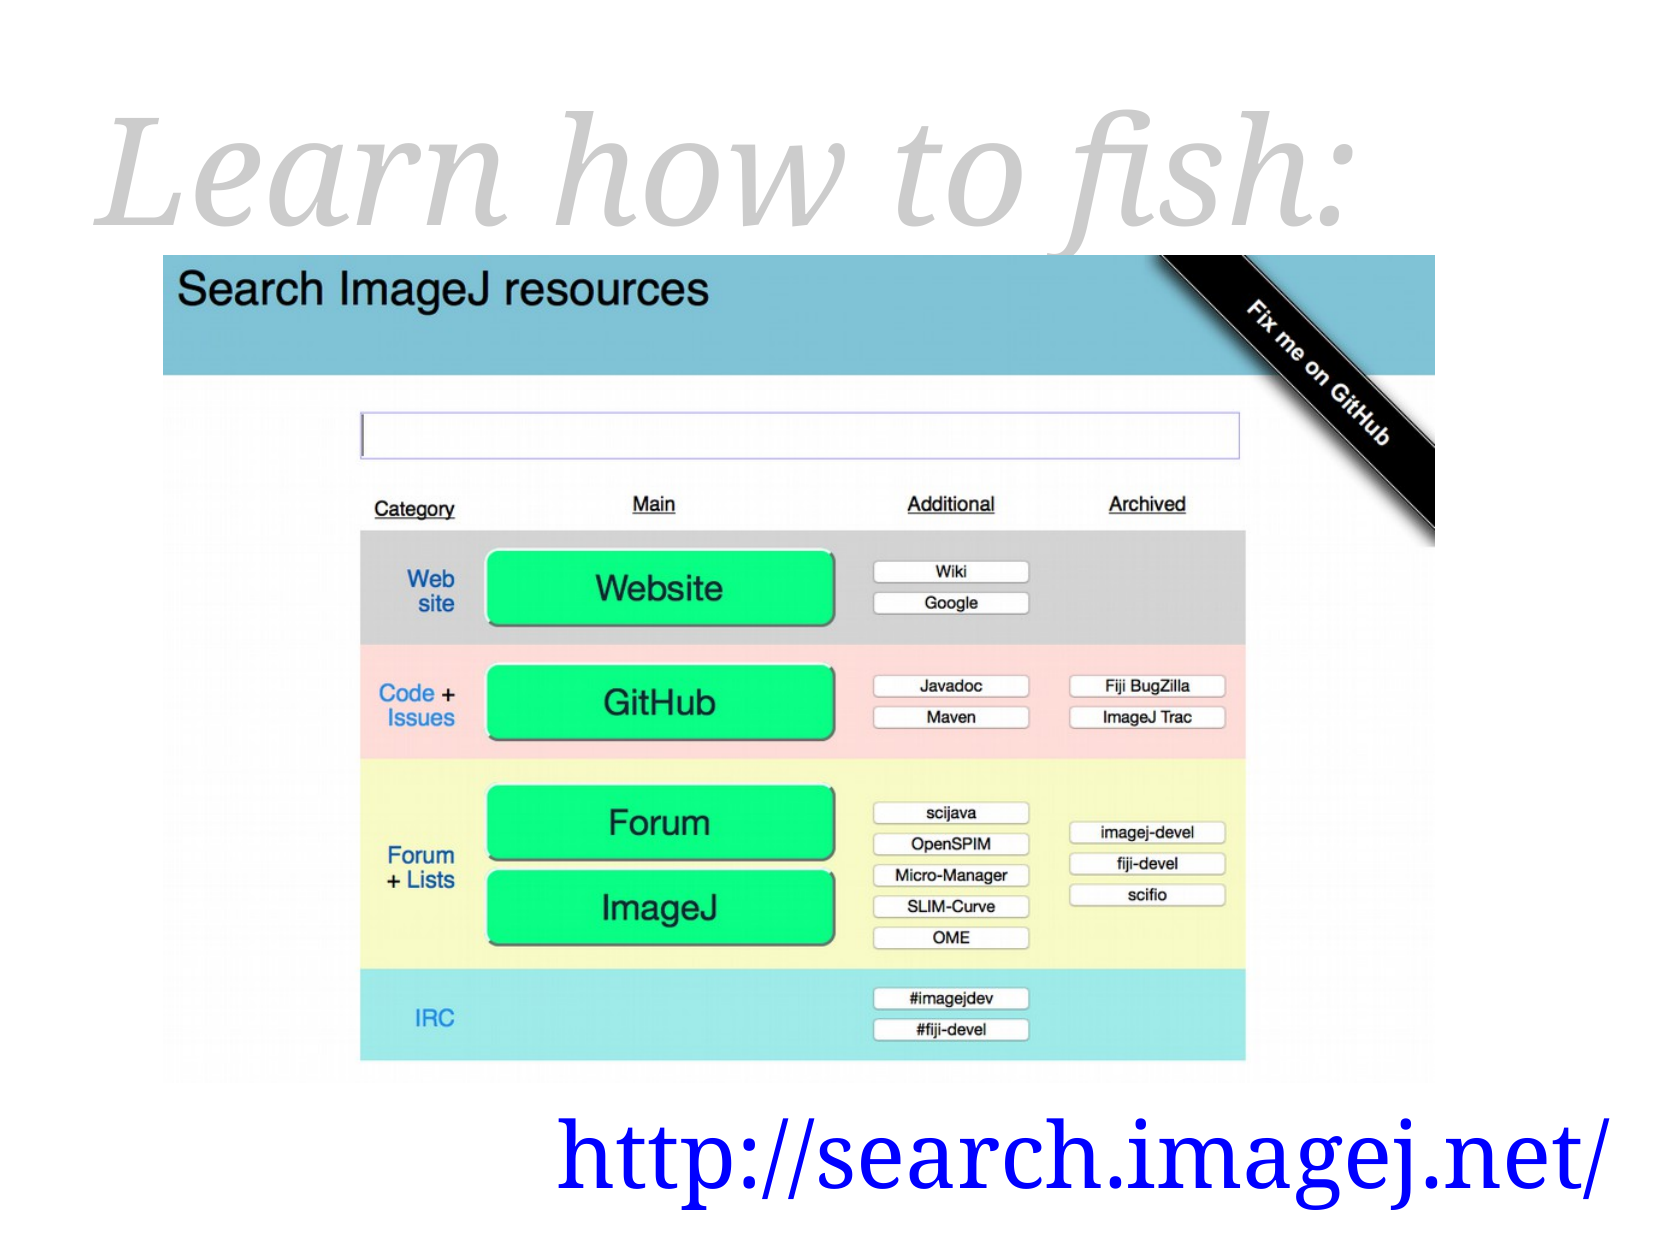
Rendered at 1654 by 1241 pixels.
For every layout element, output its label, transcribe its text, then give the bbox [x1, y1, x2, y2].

text_box http://search.imagej.net/ [51, 1083, 1627, 1200]
picture [163, 255, 1435, 1084]
text_box Learn how to fish: [81, 57, 1654, 405]
